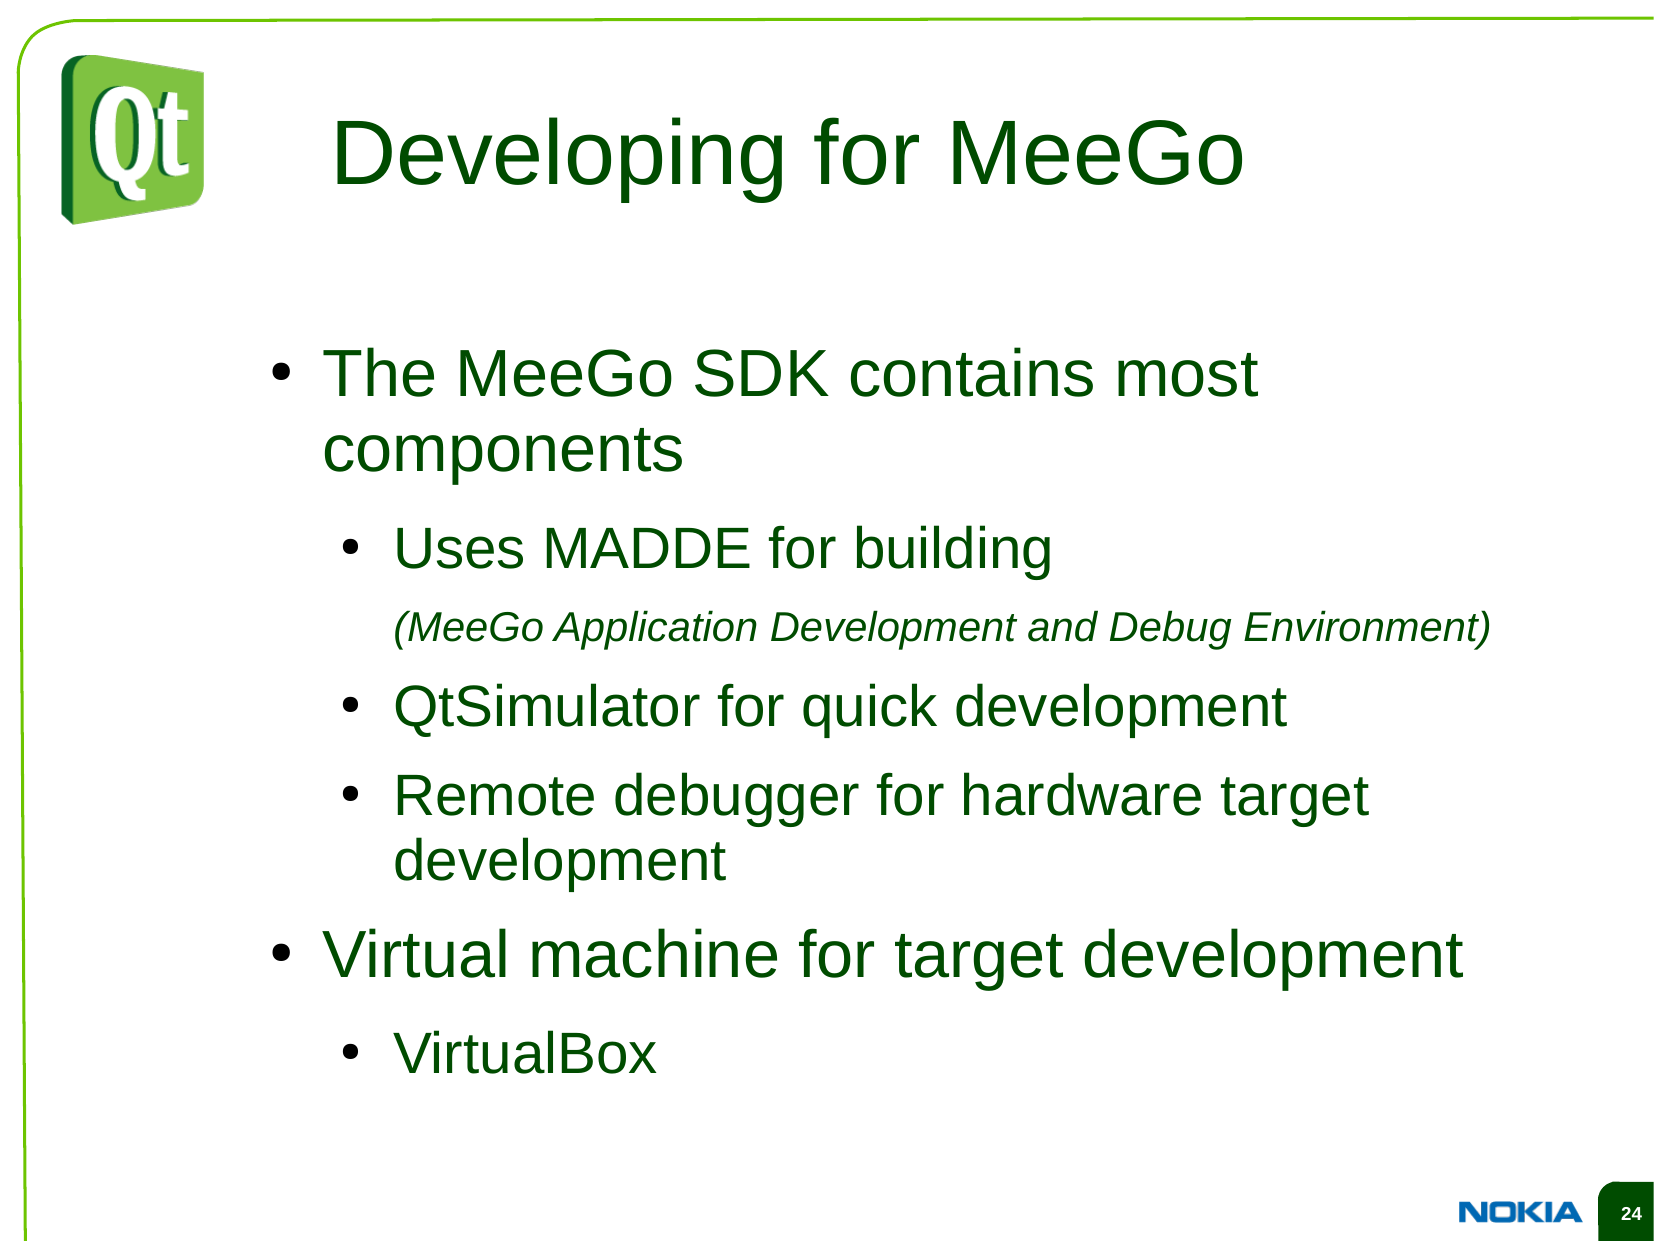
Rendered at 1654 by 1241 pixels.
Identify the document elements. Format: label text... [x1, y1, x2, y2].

picture [61, 55, 204, 225]
list The MeeGo SDK contains most components Uses MADDE for building (MeeGo Application Development and Debug Environment) QtSimulator for quick development Remote debugger for hardware target development Virtual machine for target development VirtualBox [251, 336, 1571, 1141]
title Developing for MeeGo [251, 56, 1327, 250]
picture [1459, 1201, 1583, 1223]
